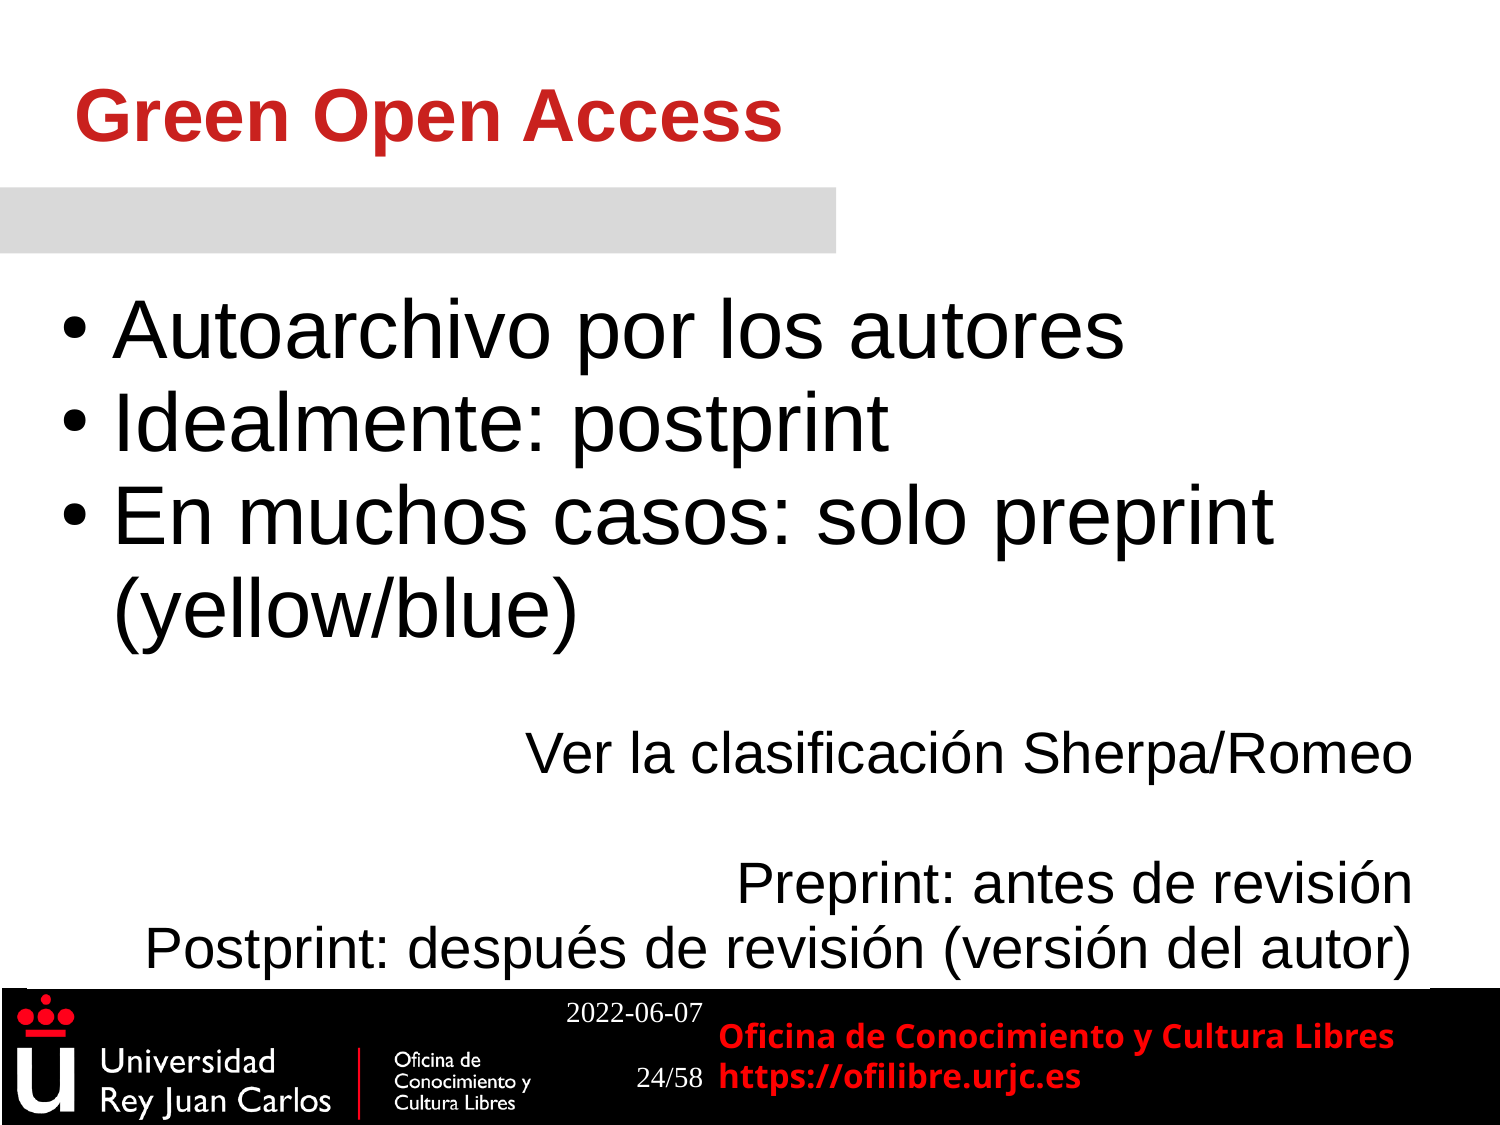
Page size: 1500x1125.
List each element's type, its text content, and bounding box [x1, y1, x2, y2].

text_box Autoarchivo por los autores Idealmente: postprint En muchos casos: solo preprint (yellow/blue) Ver la clasificación Sherpa/Romeo Preprint: antes de revisión Postprint: después de revisión (versión del autor) [27, 276, 1430, 989]
title [75, 7, 1425, 196]
text_box Green Open Access [60, 66, 991, 249]
picture [17, 994, 531, 1120]
